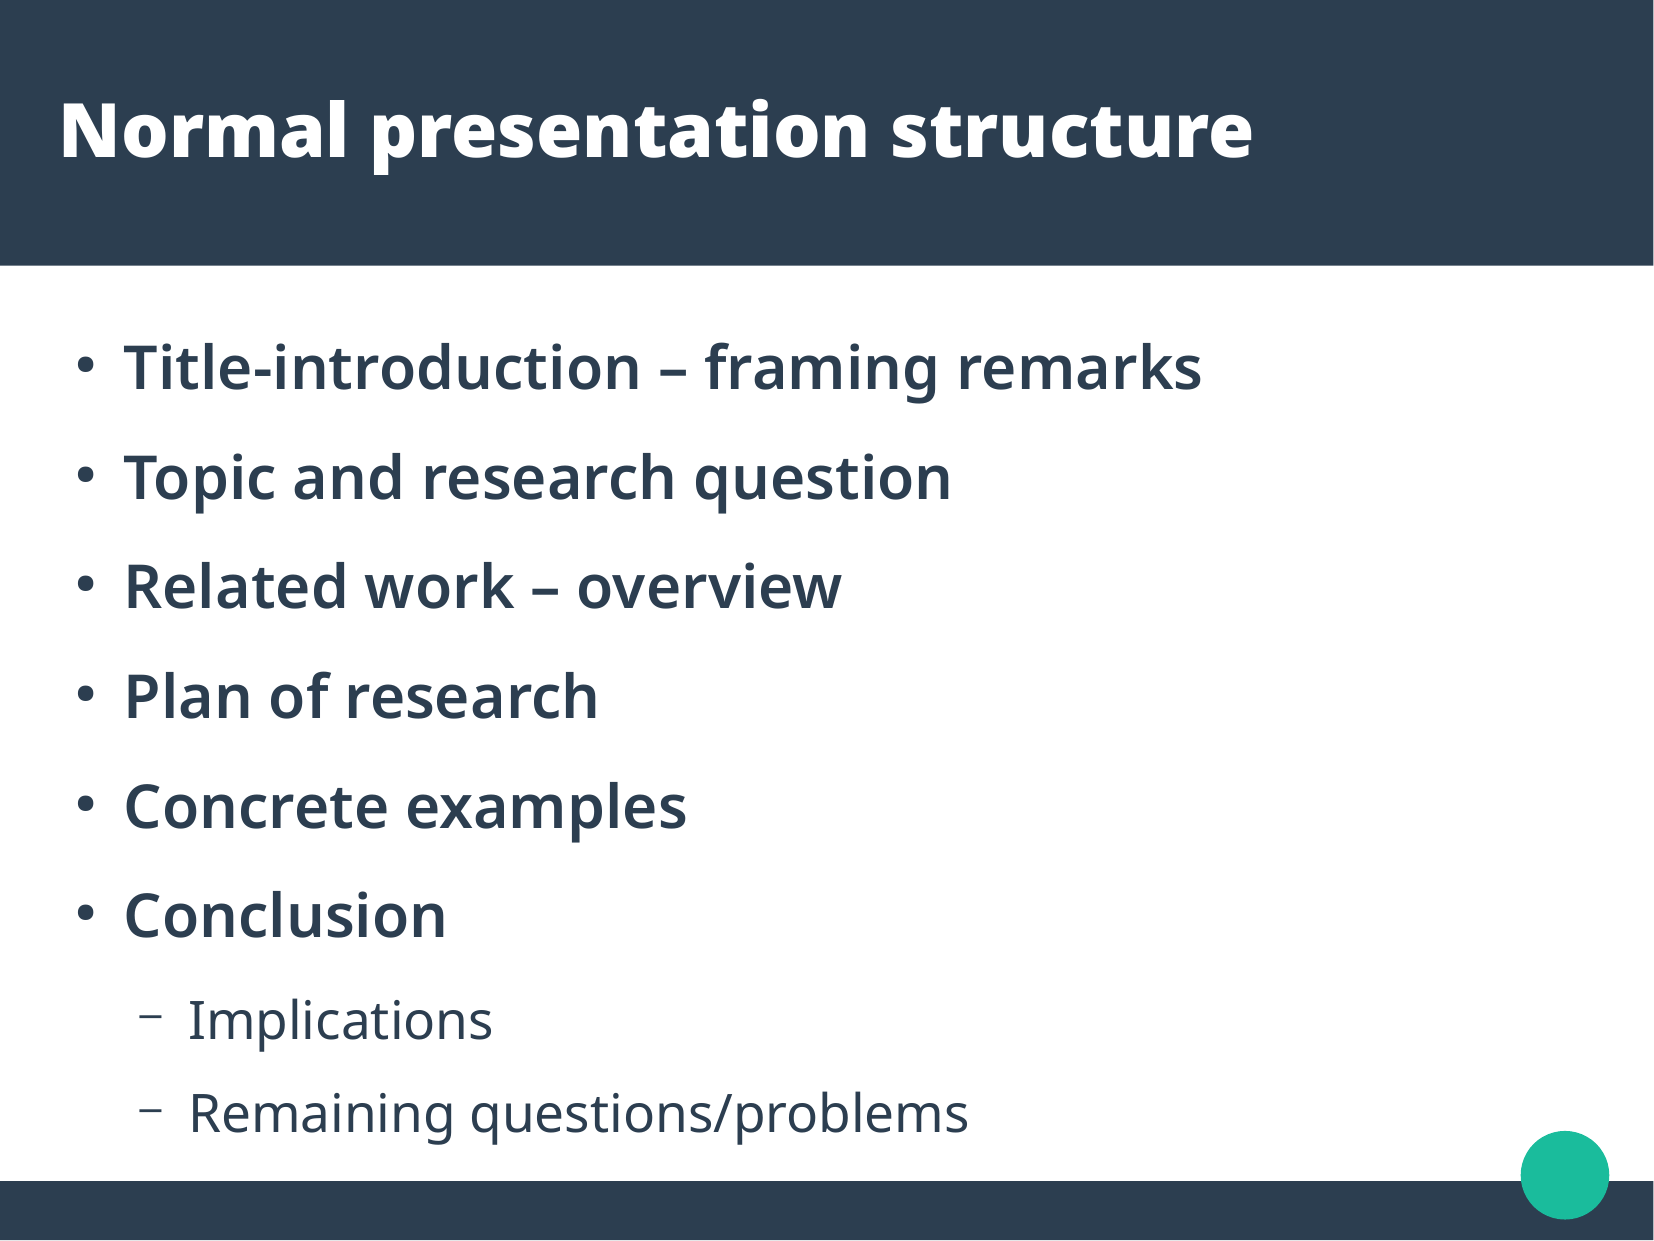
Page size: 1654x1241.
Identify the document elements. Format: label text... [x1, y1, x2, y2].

list Title-introduction – framing remarks Topic and research question Related work – overview Plan of research Concrete examples Conclusion Implications Remaining questions/problems [59, 324, 1595, 1152]
title Normal presentation structure [59, 49, 1595, 207]
